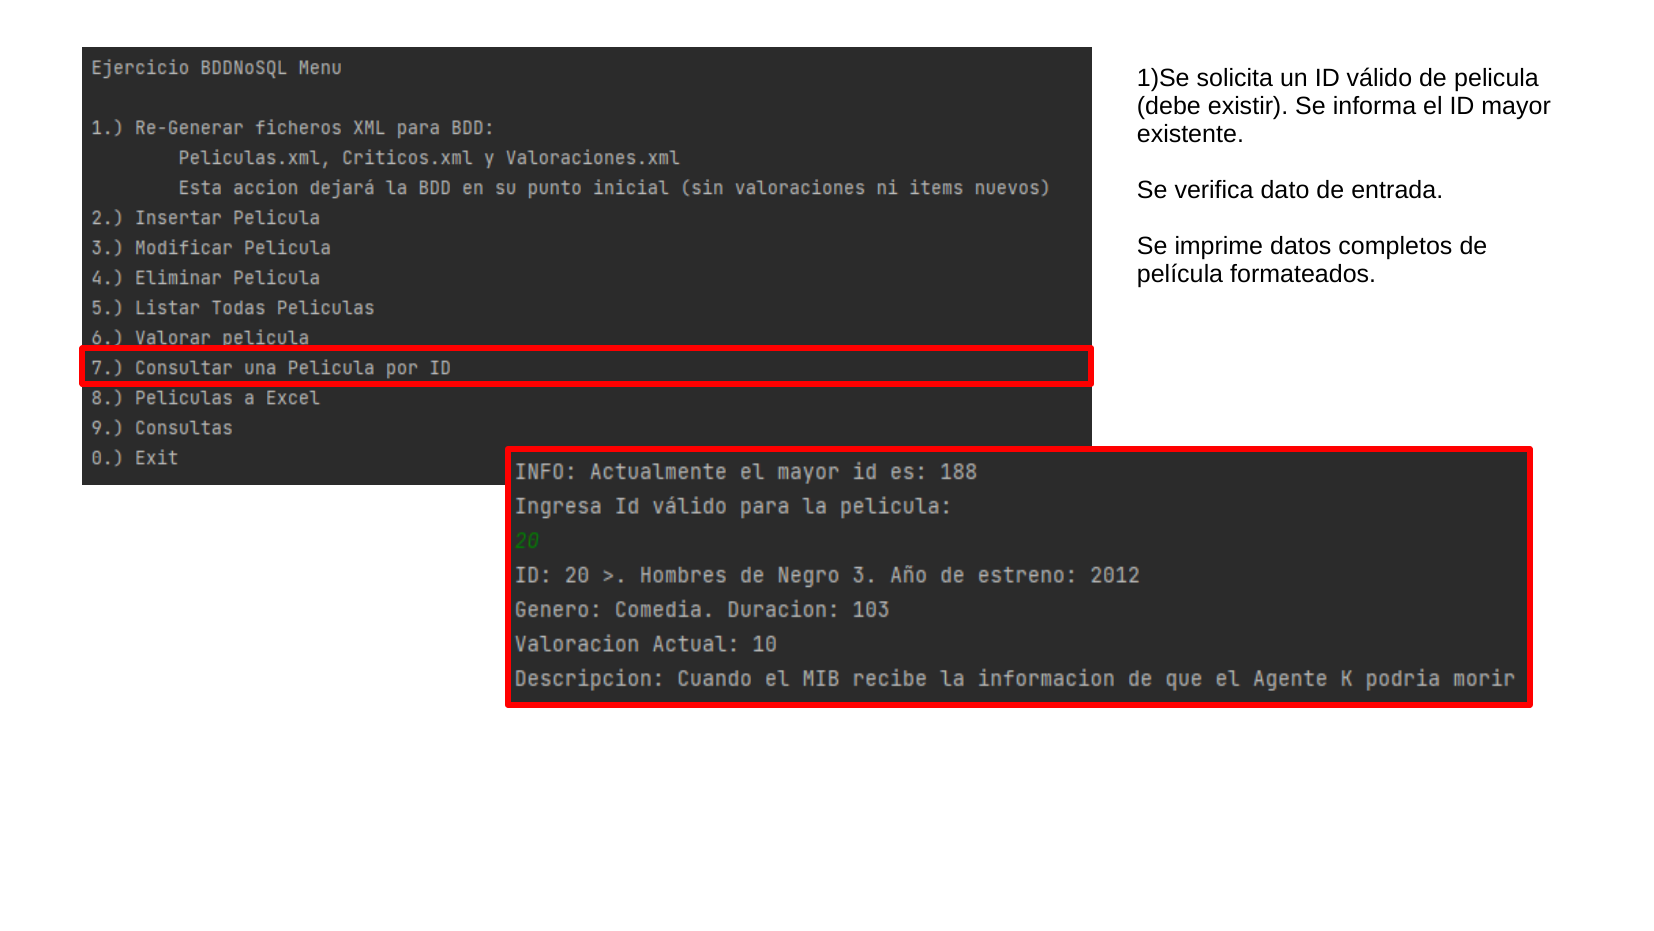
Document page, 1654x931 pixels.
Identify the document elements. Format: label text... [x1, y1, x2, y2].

picture [85, 351, 1088, 381]
text_box 1)Se solicita un ID válido de pelicula (debe existir). Se informa el ID mayor existente. Se verifica dato de entrada. Se imprime datos completos de película formateados. [1122, 56, 1595, 324]
picture [82, 47, 1092, 345]
picture [511, 452, 1527, 702]
picture [82, 387, 1092, 485]
